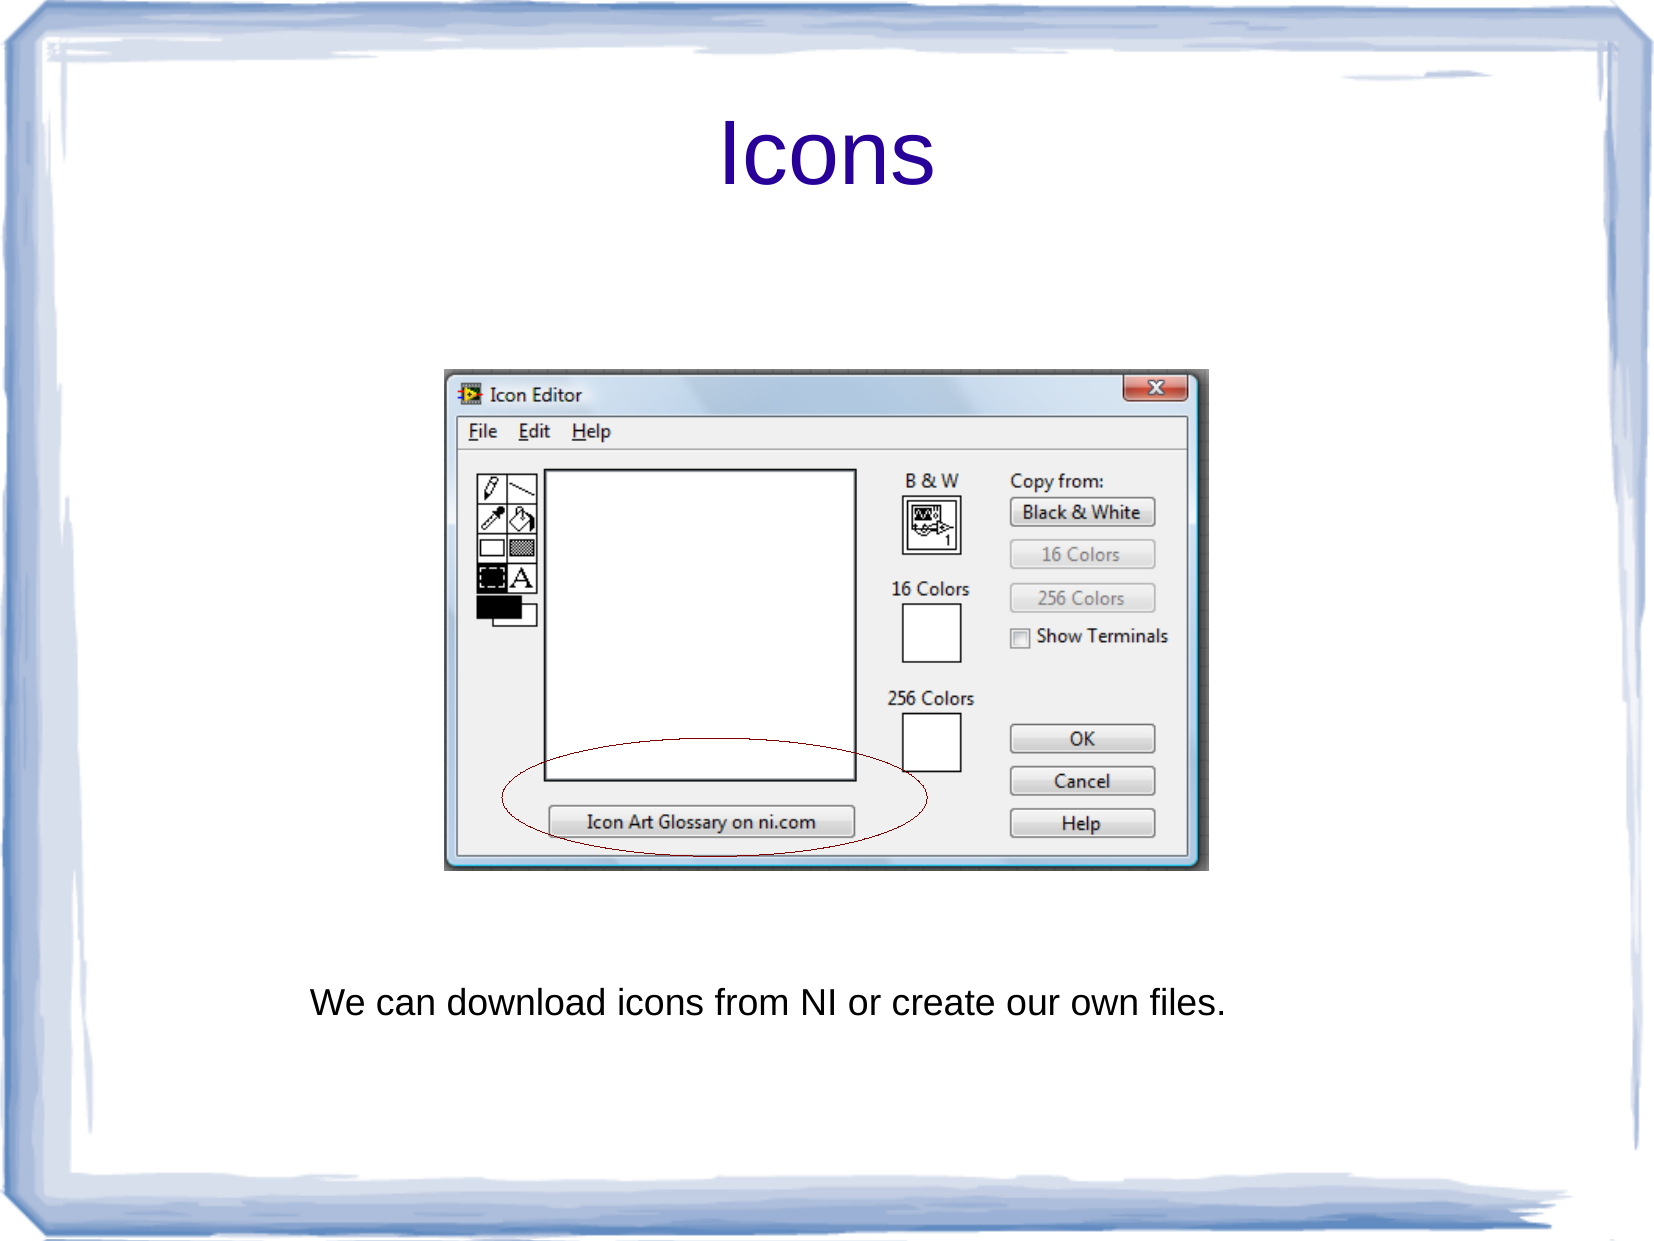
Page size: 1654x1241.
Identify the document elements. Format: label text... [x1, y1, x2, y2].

picture [0, 0, 1654, 1241]
text_box [501, 738, 928, 857]
text_box We can download icons from NI or create our own files. [295, 974, 1477, 1032]
title Icons [82, 56, 1571, 250]
